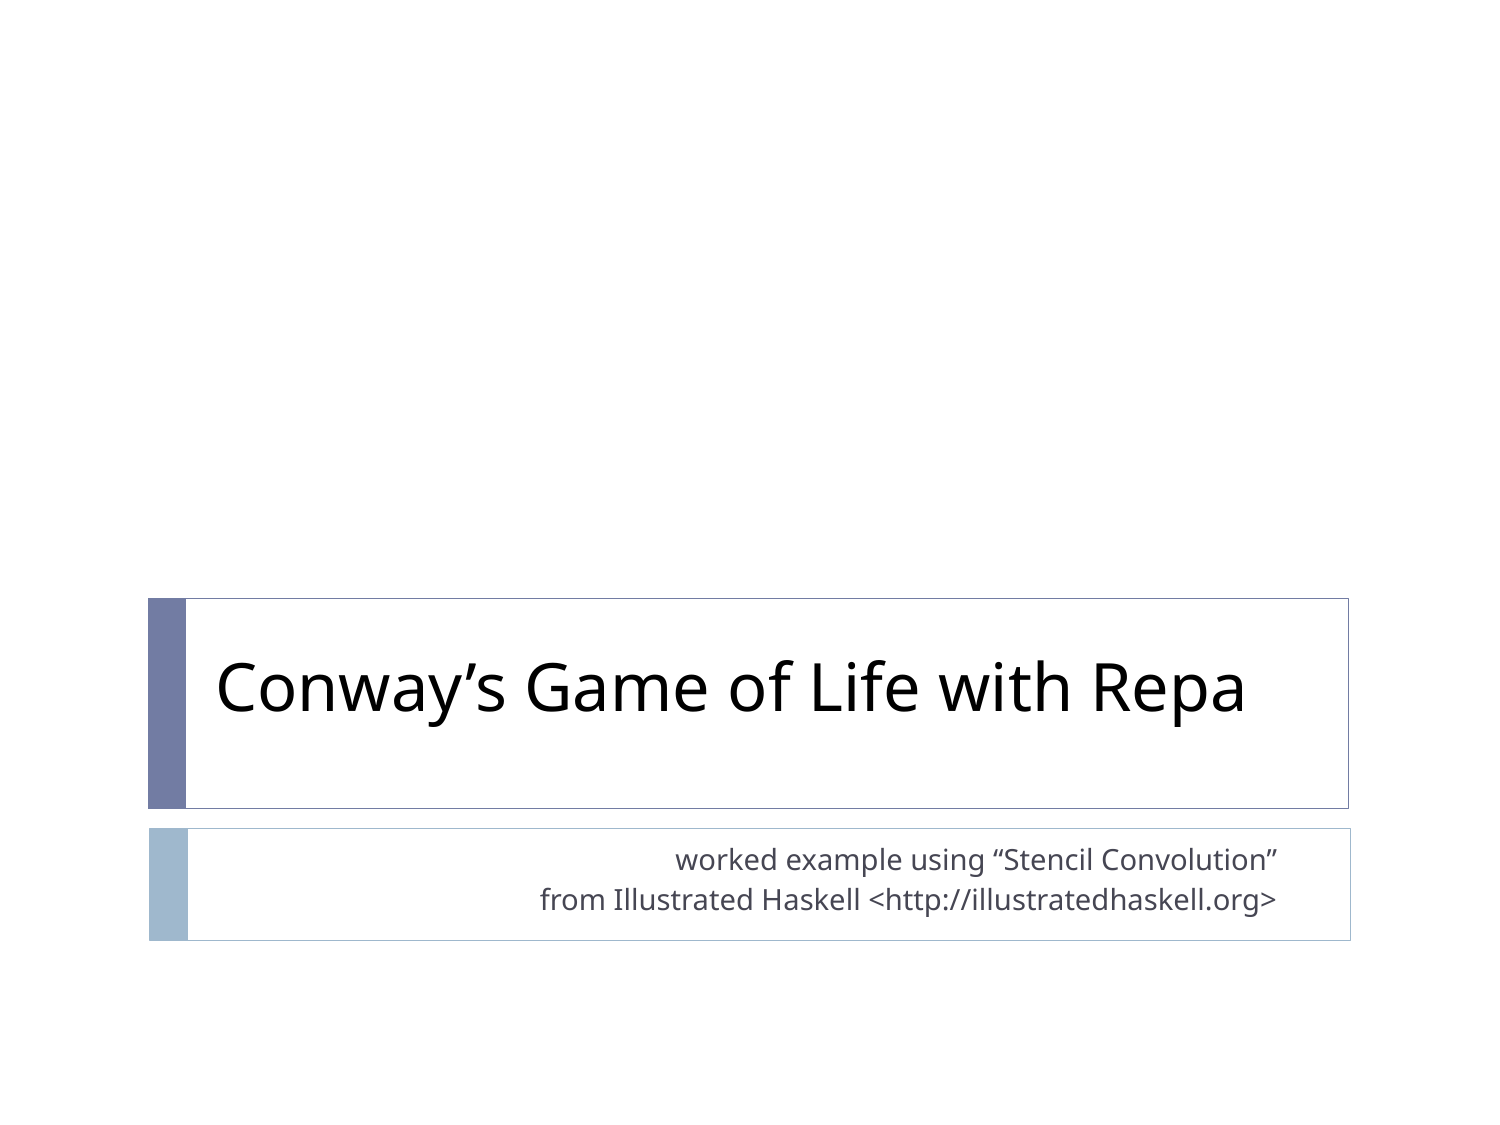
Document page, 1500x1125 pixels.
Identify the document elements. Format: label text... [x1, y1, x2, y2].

subtitle worked example using “Stencil Convolution” from Illustrated Haskell <http://illustratedhaskell.org> [524, 840, 1500, 929]
title Conway’s Game of Life with Repa [200, 637, 1326, 801]
